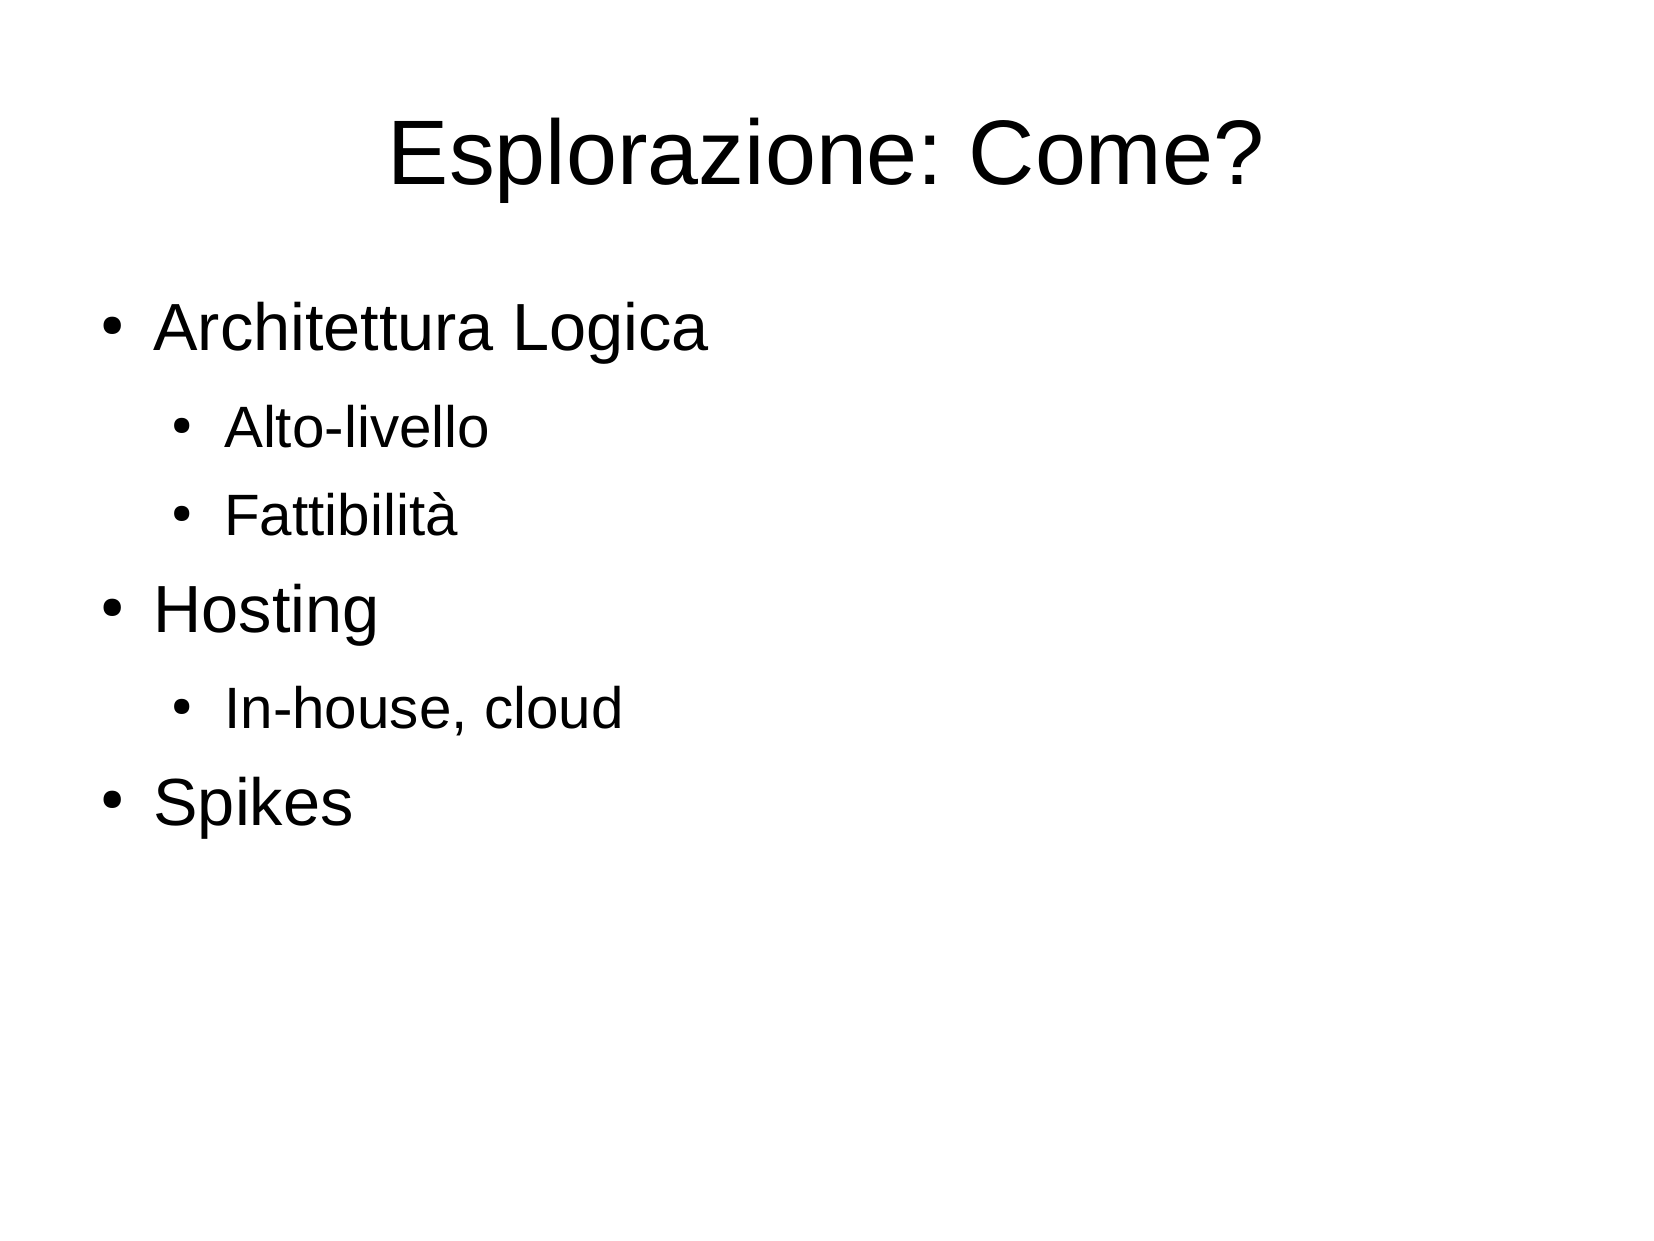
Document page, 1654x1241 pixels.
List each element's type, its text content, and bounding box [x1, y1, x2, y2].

title Esplorazione: Come? [82, 49, 1571, 257]
list Architettura Logica Alto-livello Fattibilità Hosting In-house, cloud Spikes [82, 290, 1571, 1109]
